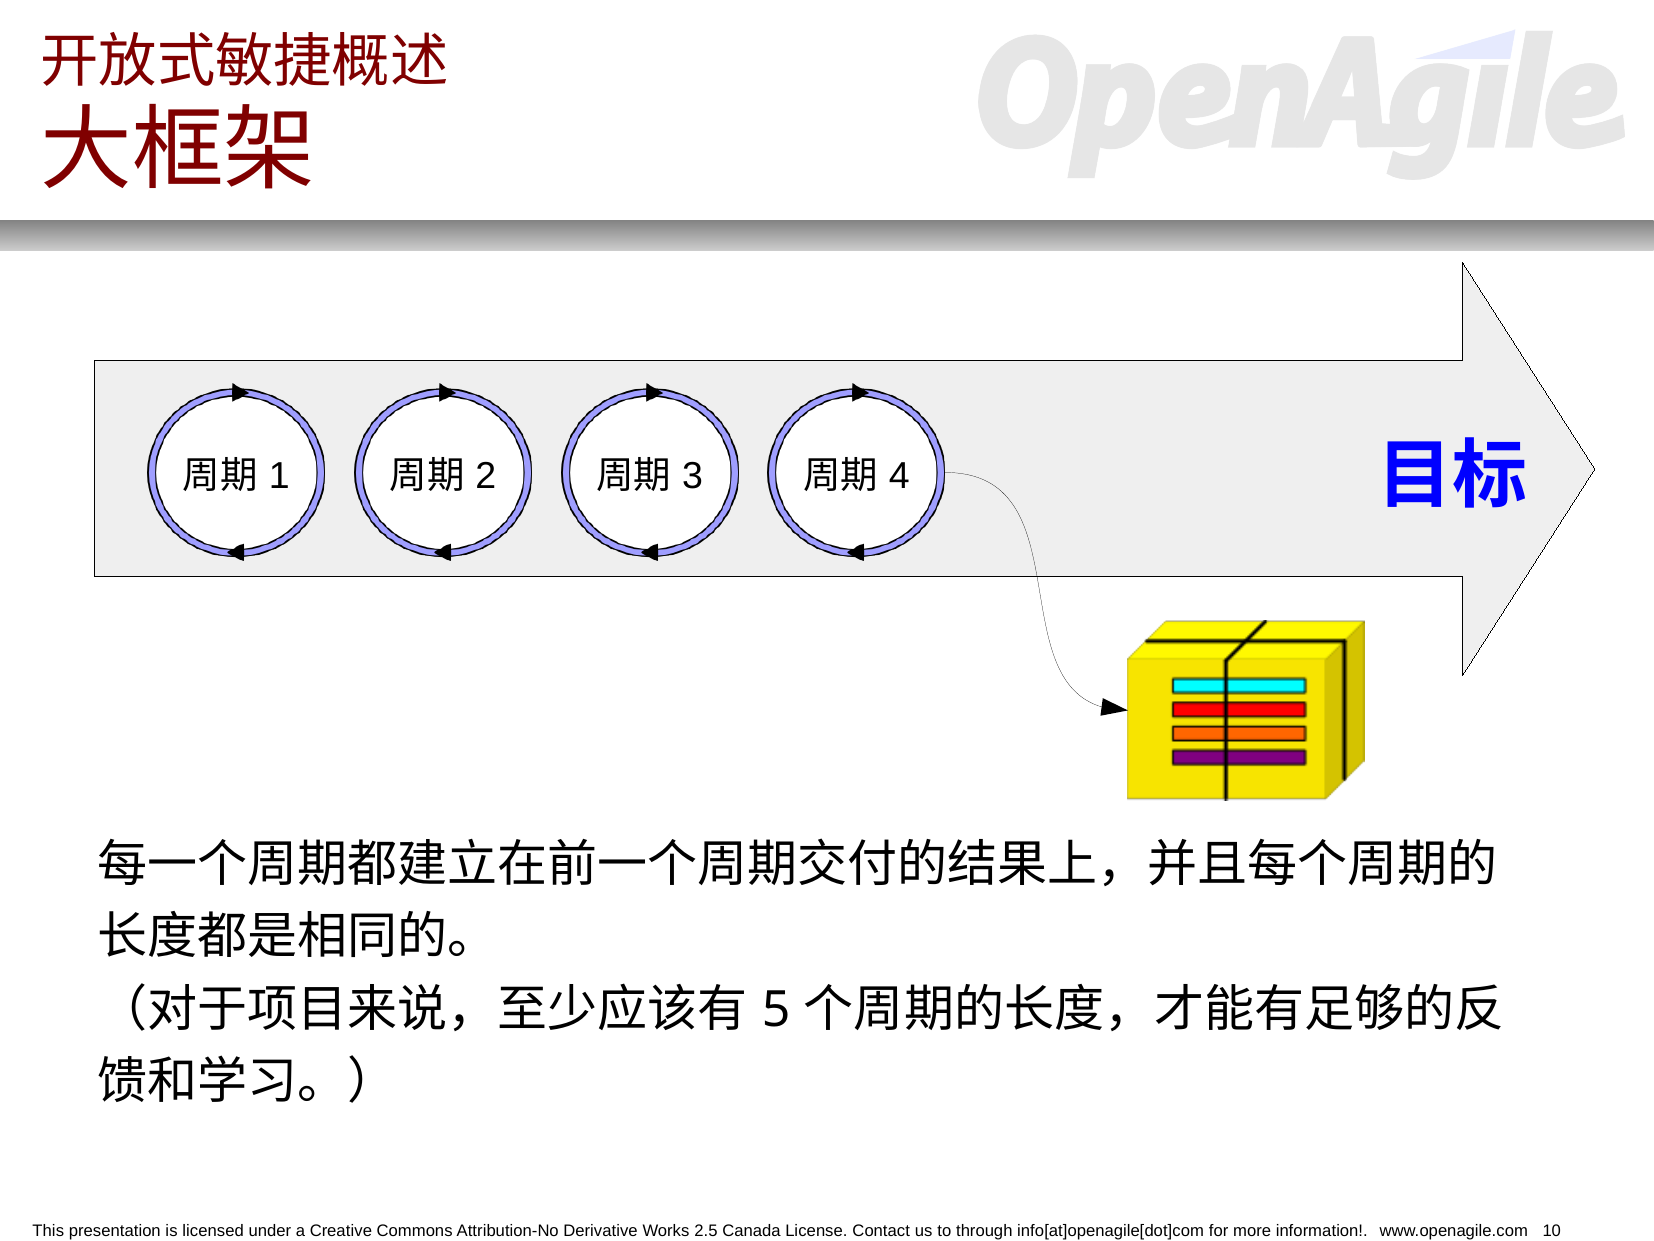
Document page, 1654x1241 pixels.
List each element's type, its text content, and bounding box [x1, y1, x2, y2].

picture [767, 383, 945, 562]
title 开放式敏捷概述 大框架 [40, 26, 1654, 204]
picture [147, 383, 325, 562]
text_box 每一个周期都建立在前一个周期交付的结果上，并且每个周期的长度都是相同的。 （对于项目来说，至少应该有5个周期的长度，才能有足够的反馈和学习。） [82, 815, 1539, 1166]
text_box [94, 262, 1558, 676]
text_box [1576, 439, 1595, 499]
picture [354, 383, 532, 562]
picture [561, 383, 739, 562]
text_box 目标 [1329, 411, 1576, 527]
picture [1127, 620, 1365, 801]
